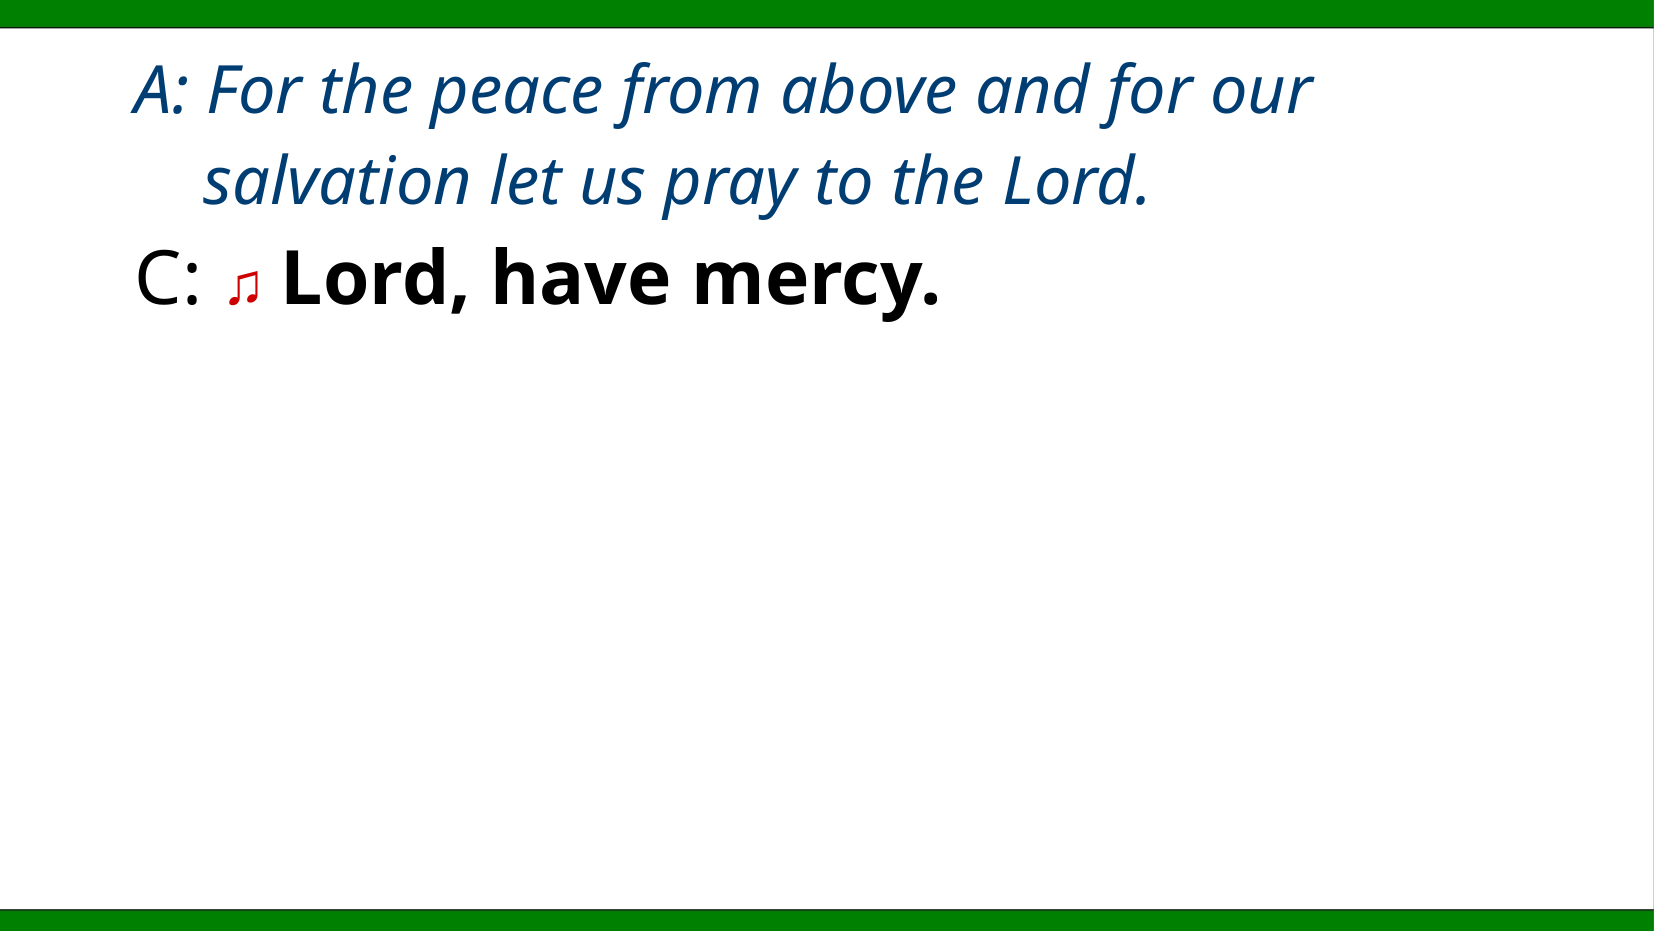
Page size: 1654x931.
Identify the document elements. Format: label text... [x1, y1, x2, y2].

text_box A: For the peace from above and for our salvation let us pray to the Lord. C: ♫ Lord, have mercy. [120, 35, 1546, 405]
picture [0, 0, 1654, 931]
